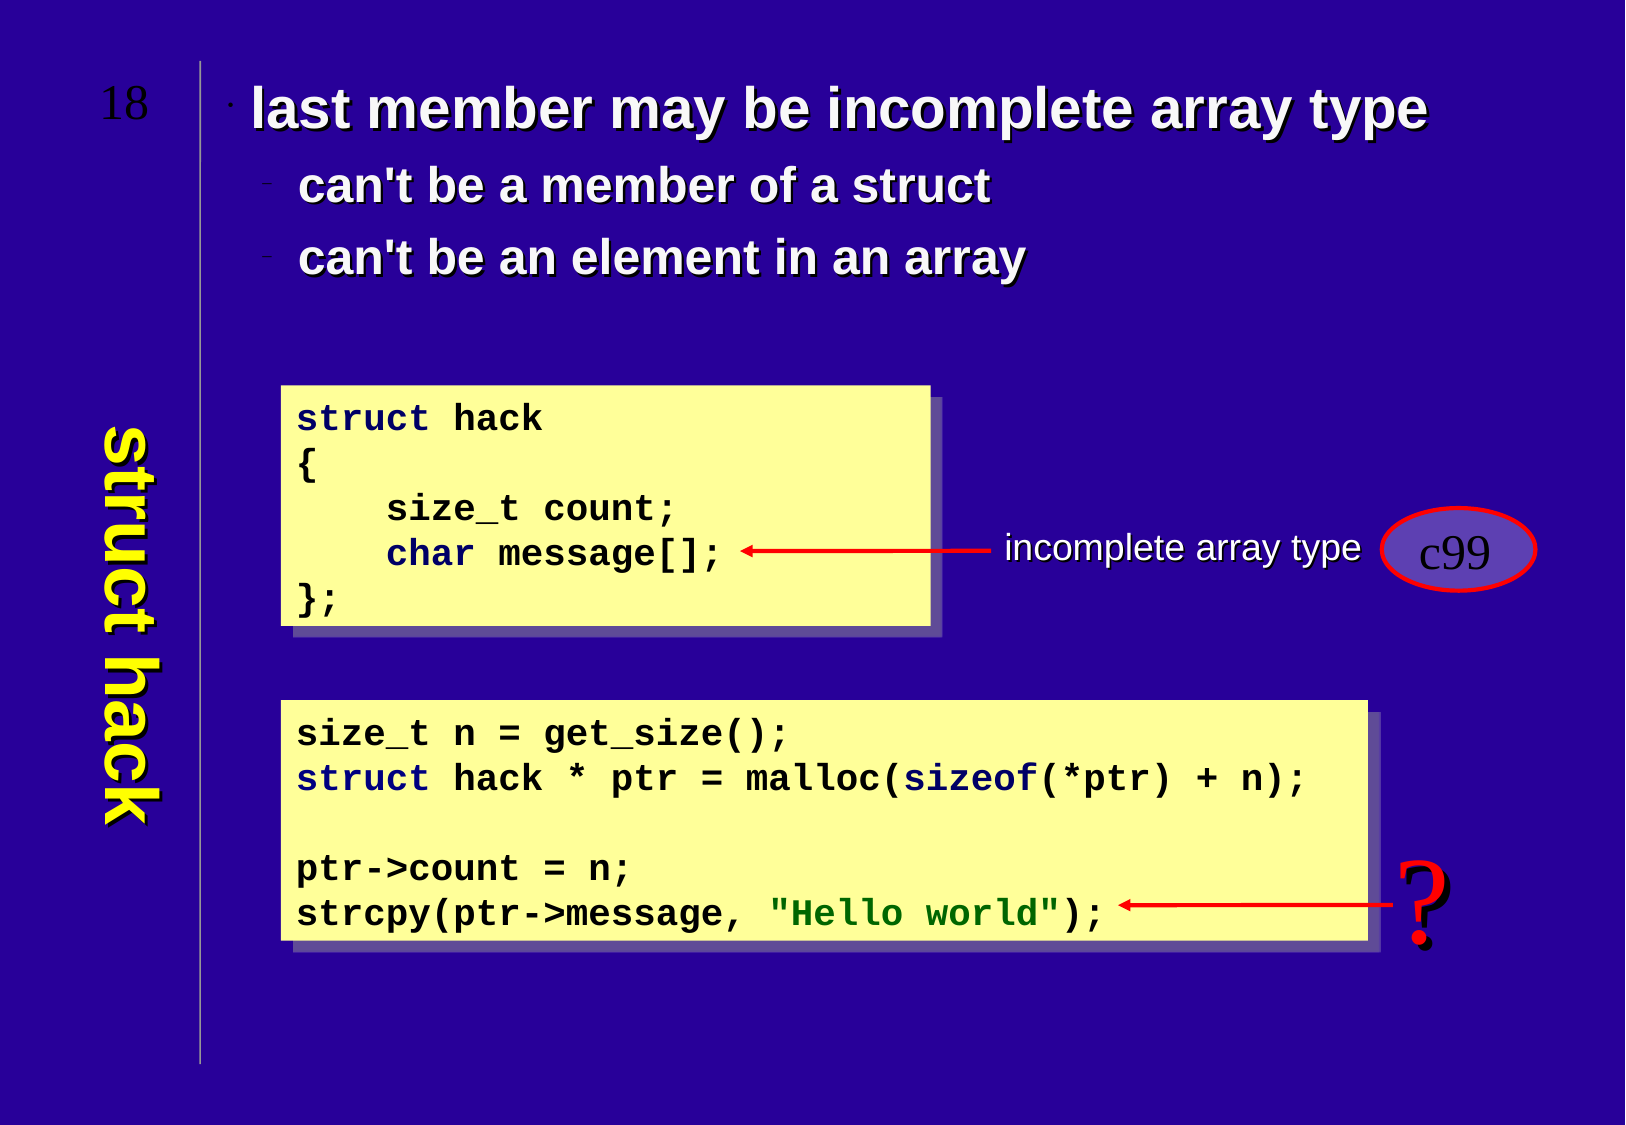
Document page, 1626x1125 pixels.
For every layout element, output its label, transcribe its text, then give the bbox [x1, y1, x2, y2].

text_box struct hack { size_t count; char message[]; }; [280, 385, 931, 626]
text_box size_t n = get_size(); struct hack * ptr = malloc(sizeof(*ptr) + n); ptr->count = n; strcpy(ptr->message, "Hello world"); [280, 700, 1368, 941]
text_box incomplete array type [989, 515, 1413, 576]
text_box ? [1379, 810, 1466, 977]
list last member may be incomplete array type can't be a member of a struct can't be an element in an array [212, 62, 1550, 1063]
title struct hack [50, 187, 188, 1063]
text_box c99 [1381, 508, 1536, 591]
